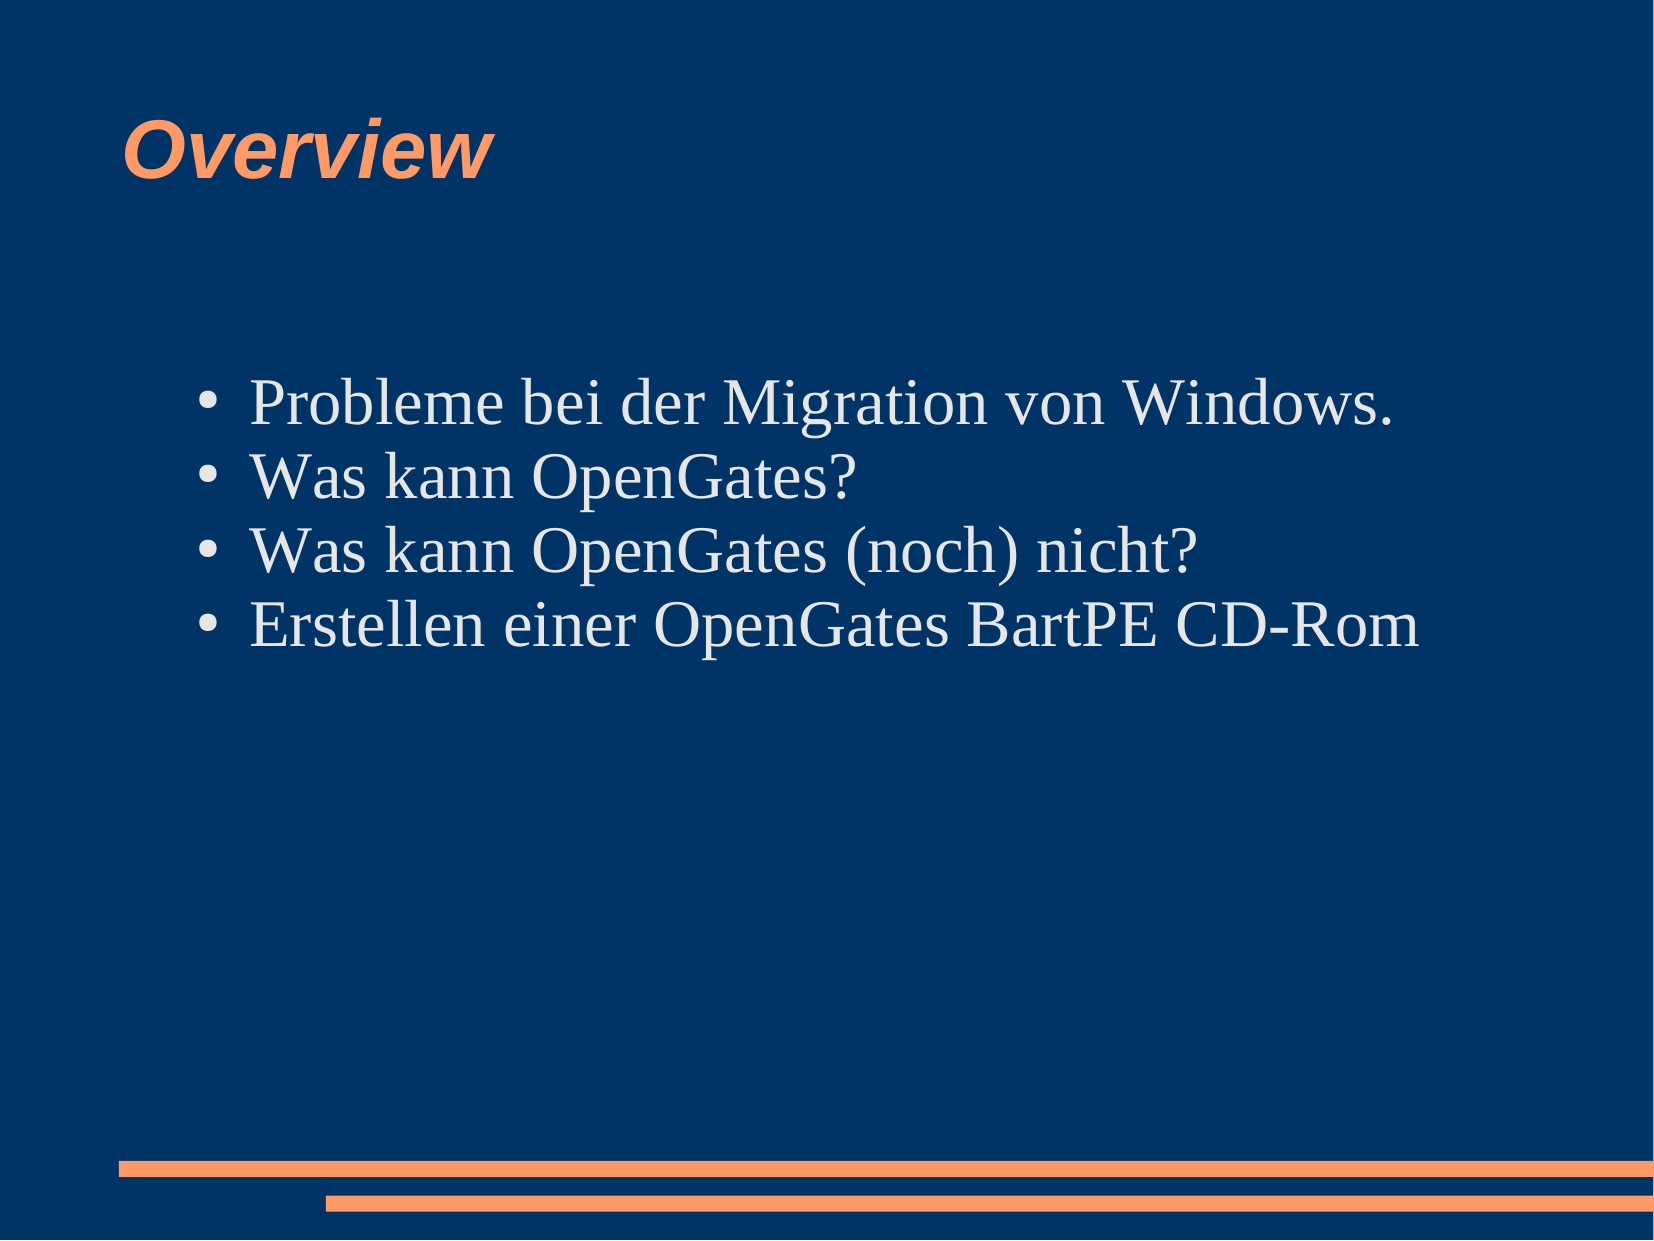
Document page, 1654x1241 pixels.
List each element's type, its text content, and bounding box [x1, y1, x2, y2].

title Overview [121, 46, 1534, 254]
list Probleme bei der Migration von Windows. Was kann OpenGates? Was kann OpenGates (noch) nicht? Erstellen einer OpenGates BartPE CD-Rom [178, 364, 1570, 1147]
